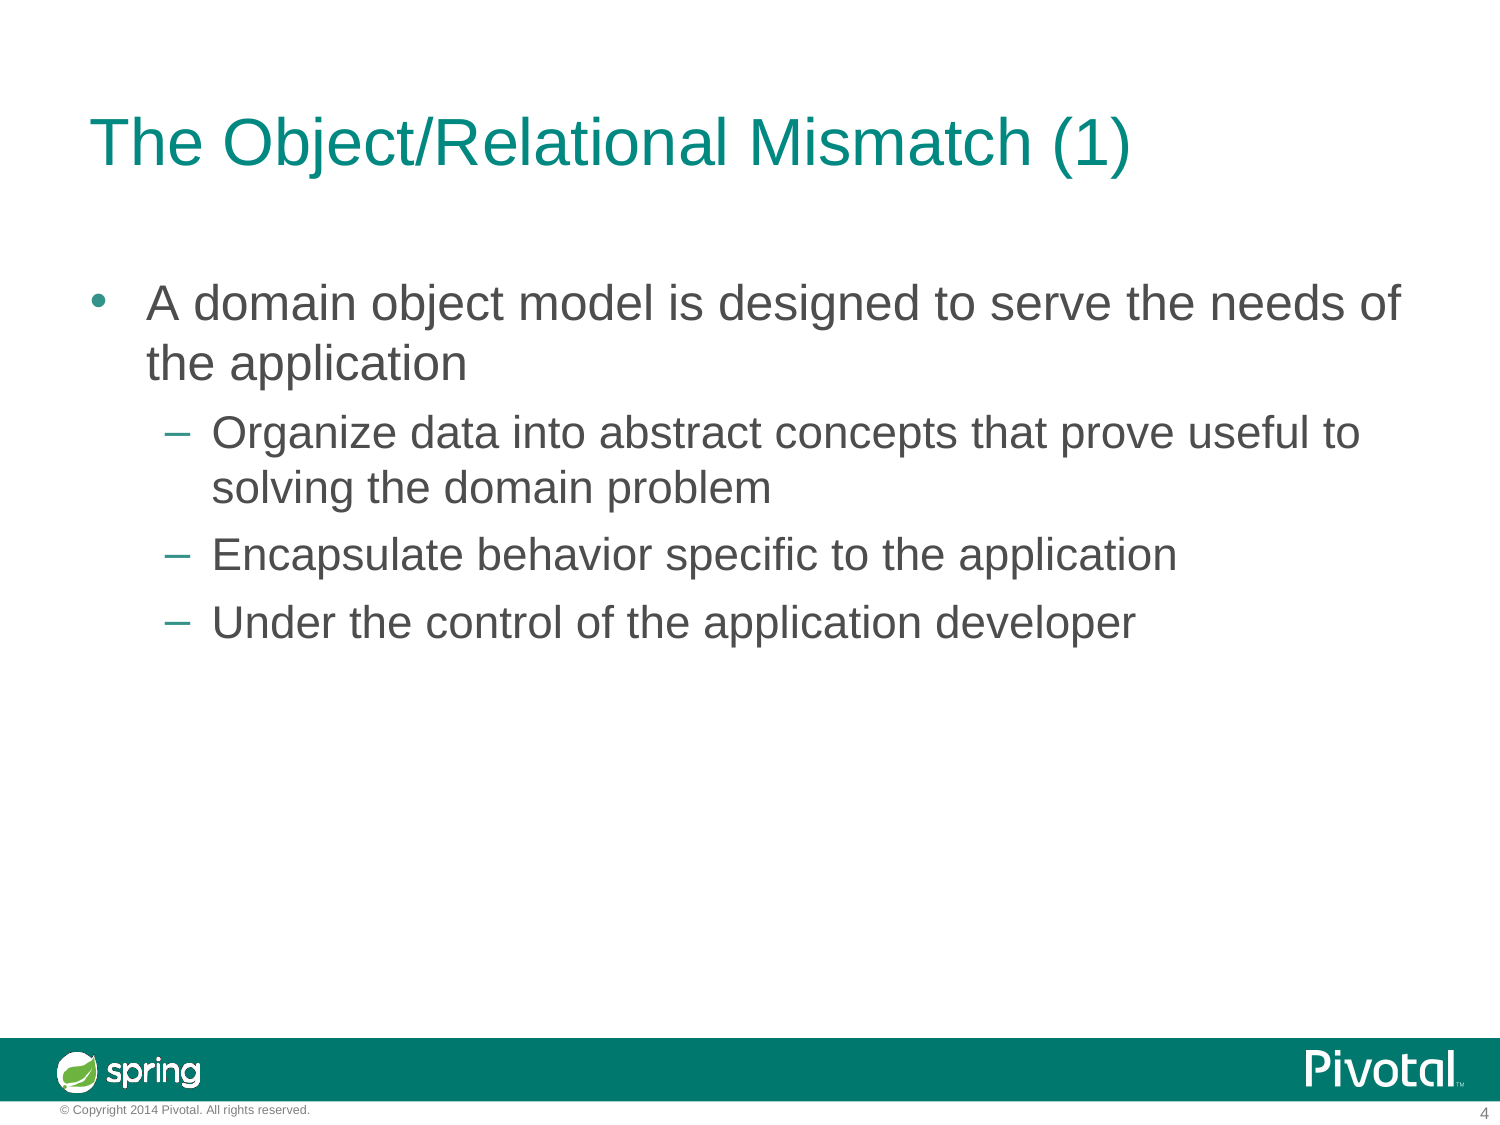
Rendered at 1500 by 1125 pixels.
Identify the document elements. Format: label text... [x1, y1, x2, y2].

list A domain object model is designed to serve the needs of the application Organize data into abstract concepts that prove useful to solving the domain problem Encapsulate behavior specific to the application Under the control of the application developer [75, 262, 1426, 656]
title The Object/Relational Mismatch (1) [75, 44, 1426, 233]
picture [32, 1041, 210, 1103]
picture [1306, 1050, 1464, 1087]
